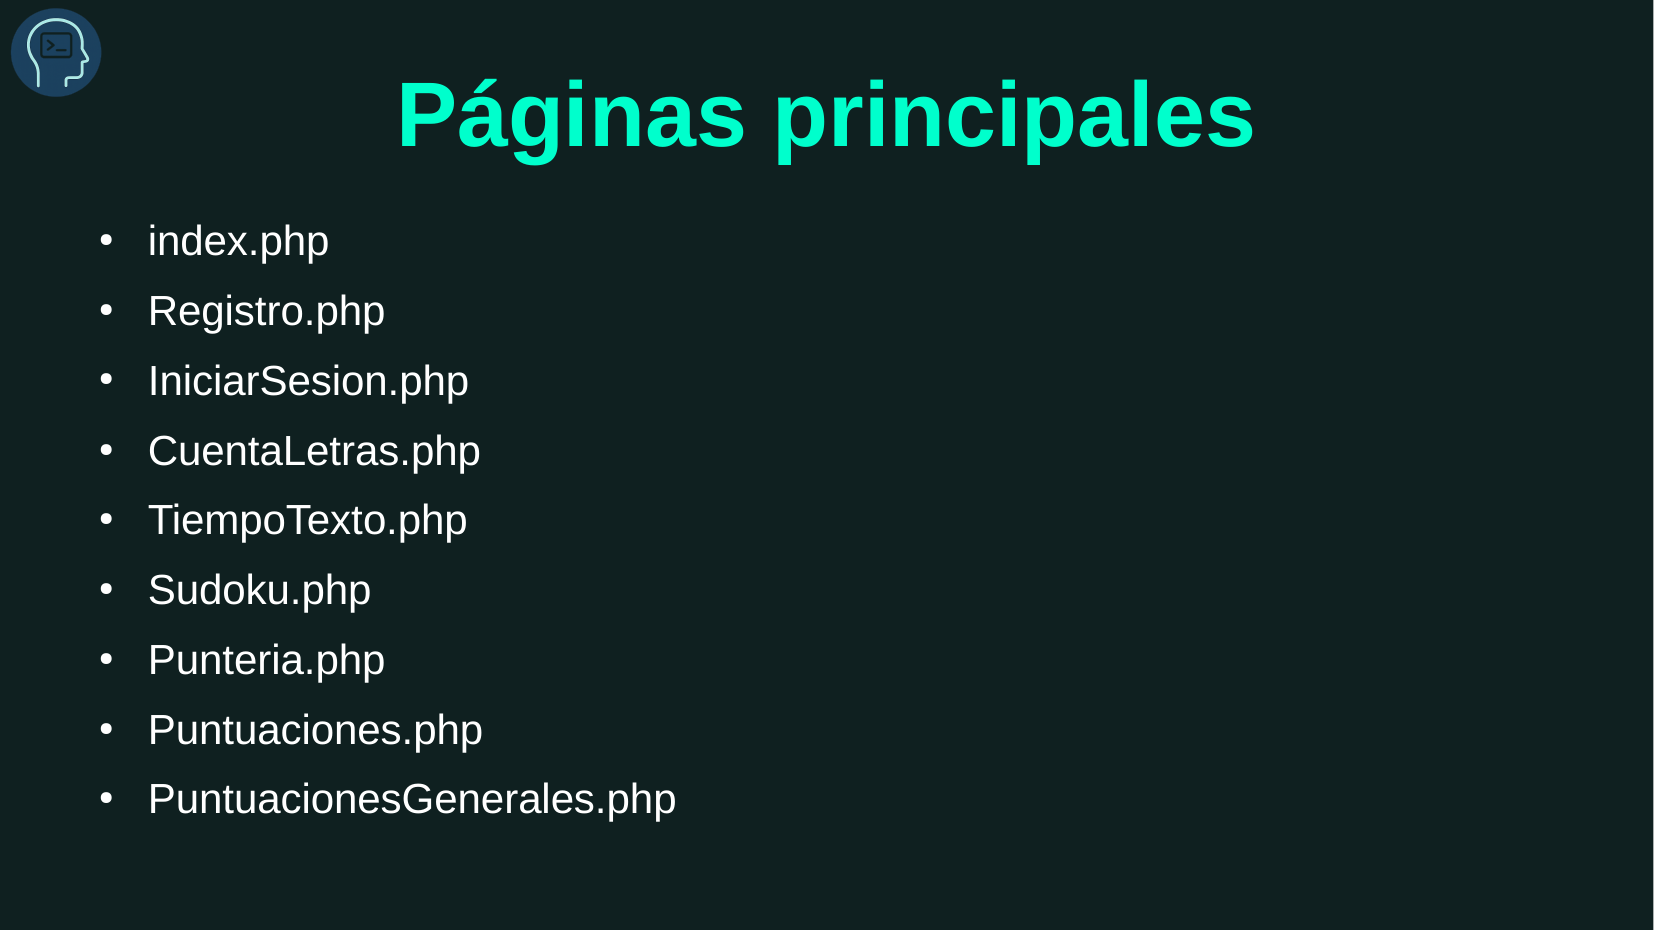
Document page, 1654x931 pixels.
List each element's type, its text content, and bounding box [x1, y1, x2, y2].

title Páginas principales [82, 37, 1571, 193]
picture [0, 0, 130, 130]
list index.php Registro.php IniciarSesion.php CuentaLetras.php TiempoTexto.php Sudoku.php Punteria.php Puntuaciones.php PuntuacionesGenerales.php [82, 217, 1571, 827]
